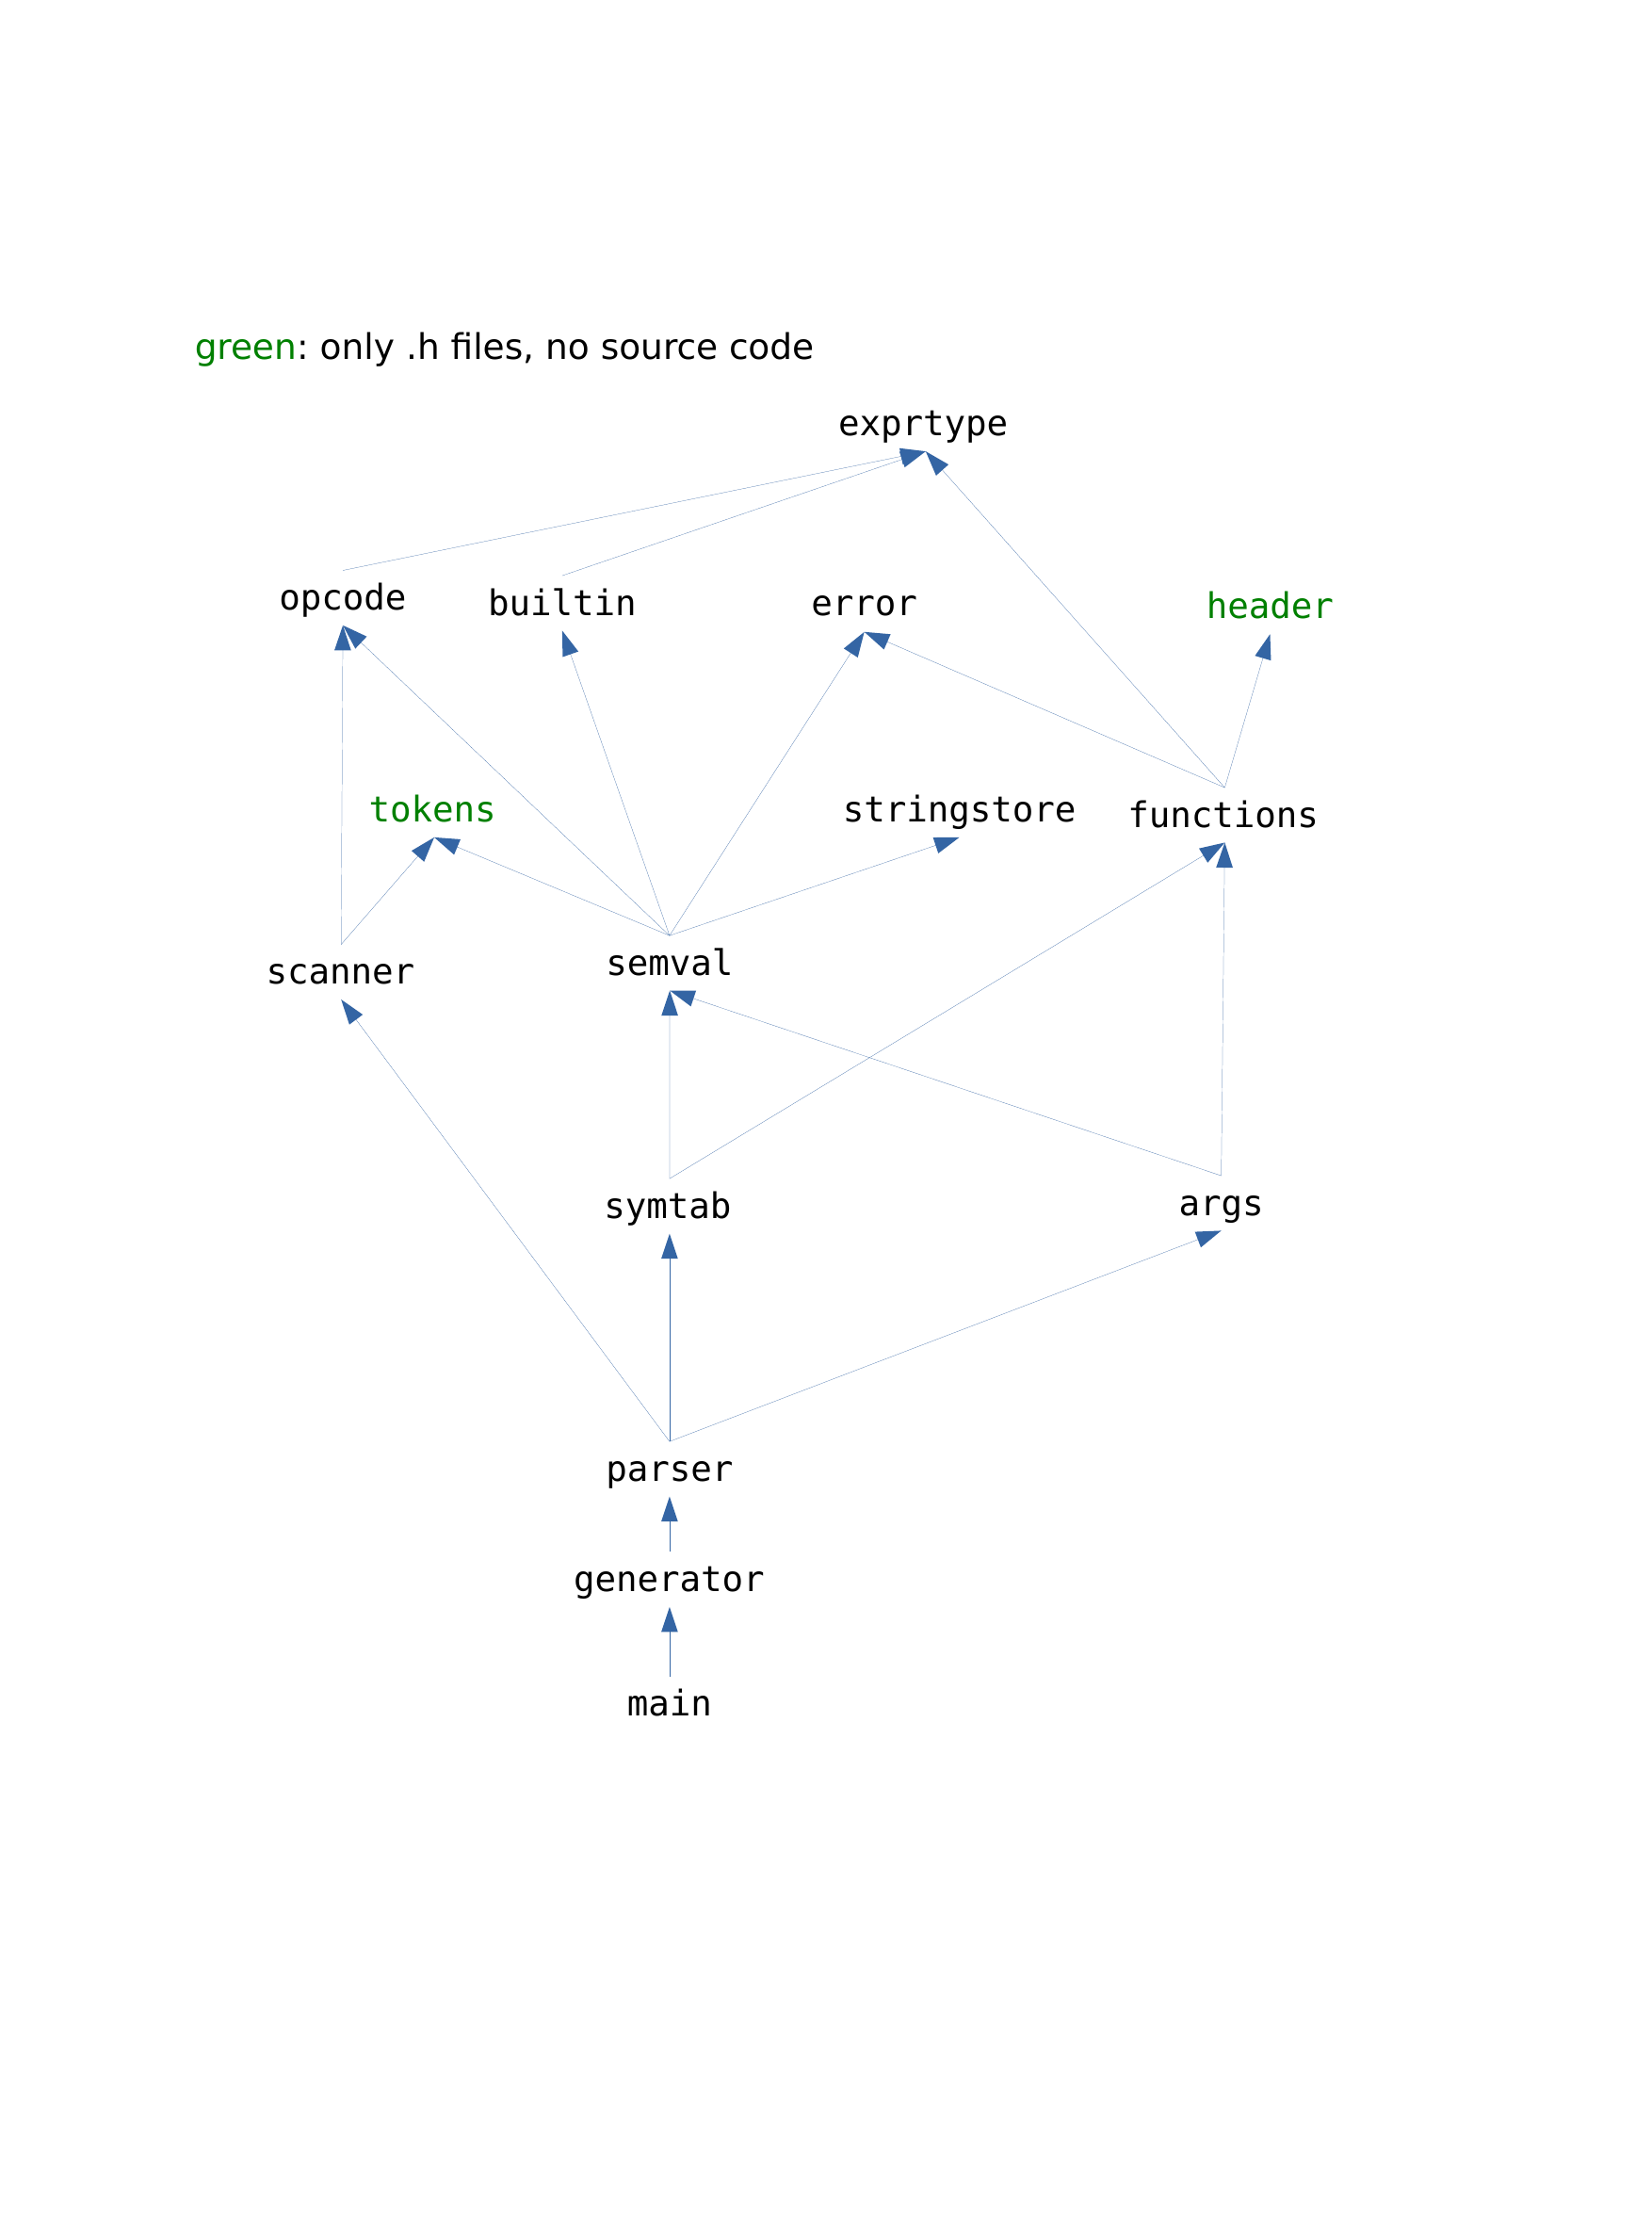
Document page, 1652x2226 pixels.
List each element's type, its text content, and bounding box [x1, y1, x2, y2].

text_box green: only .h files, no source code [181, 319, 829, 375]
text_box args [1164, 1176, 1278, 1231]
text_box header [1192, 578, 1348, 635]
text_box error [797, 575, 931, 632]
text_box generator [559, 1552, 780, 1607]
text_box opcode [265, 570, 421, 626]
text_box parser [591, 1441, 748, 1497]
text_box main [613, 1676, 726, 1737]
text_box semval [591, 935, 748, 991]
text_box functions [1113, 788, 1336, 843]
text_box exprtype [824, 396, 1028, 452]
text_box scanner [251, 944, 430, 999]
text_box builtin [474, 576, 651, 631]
text_box stringstore [829, 782, 1091, 837]
text_box tokens [354, 782, 514, 837]
text_box symtab [590, 1178, 750, 1234]
